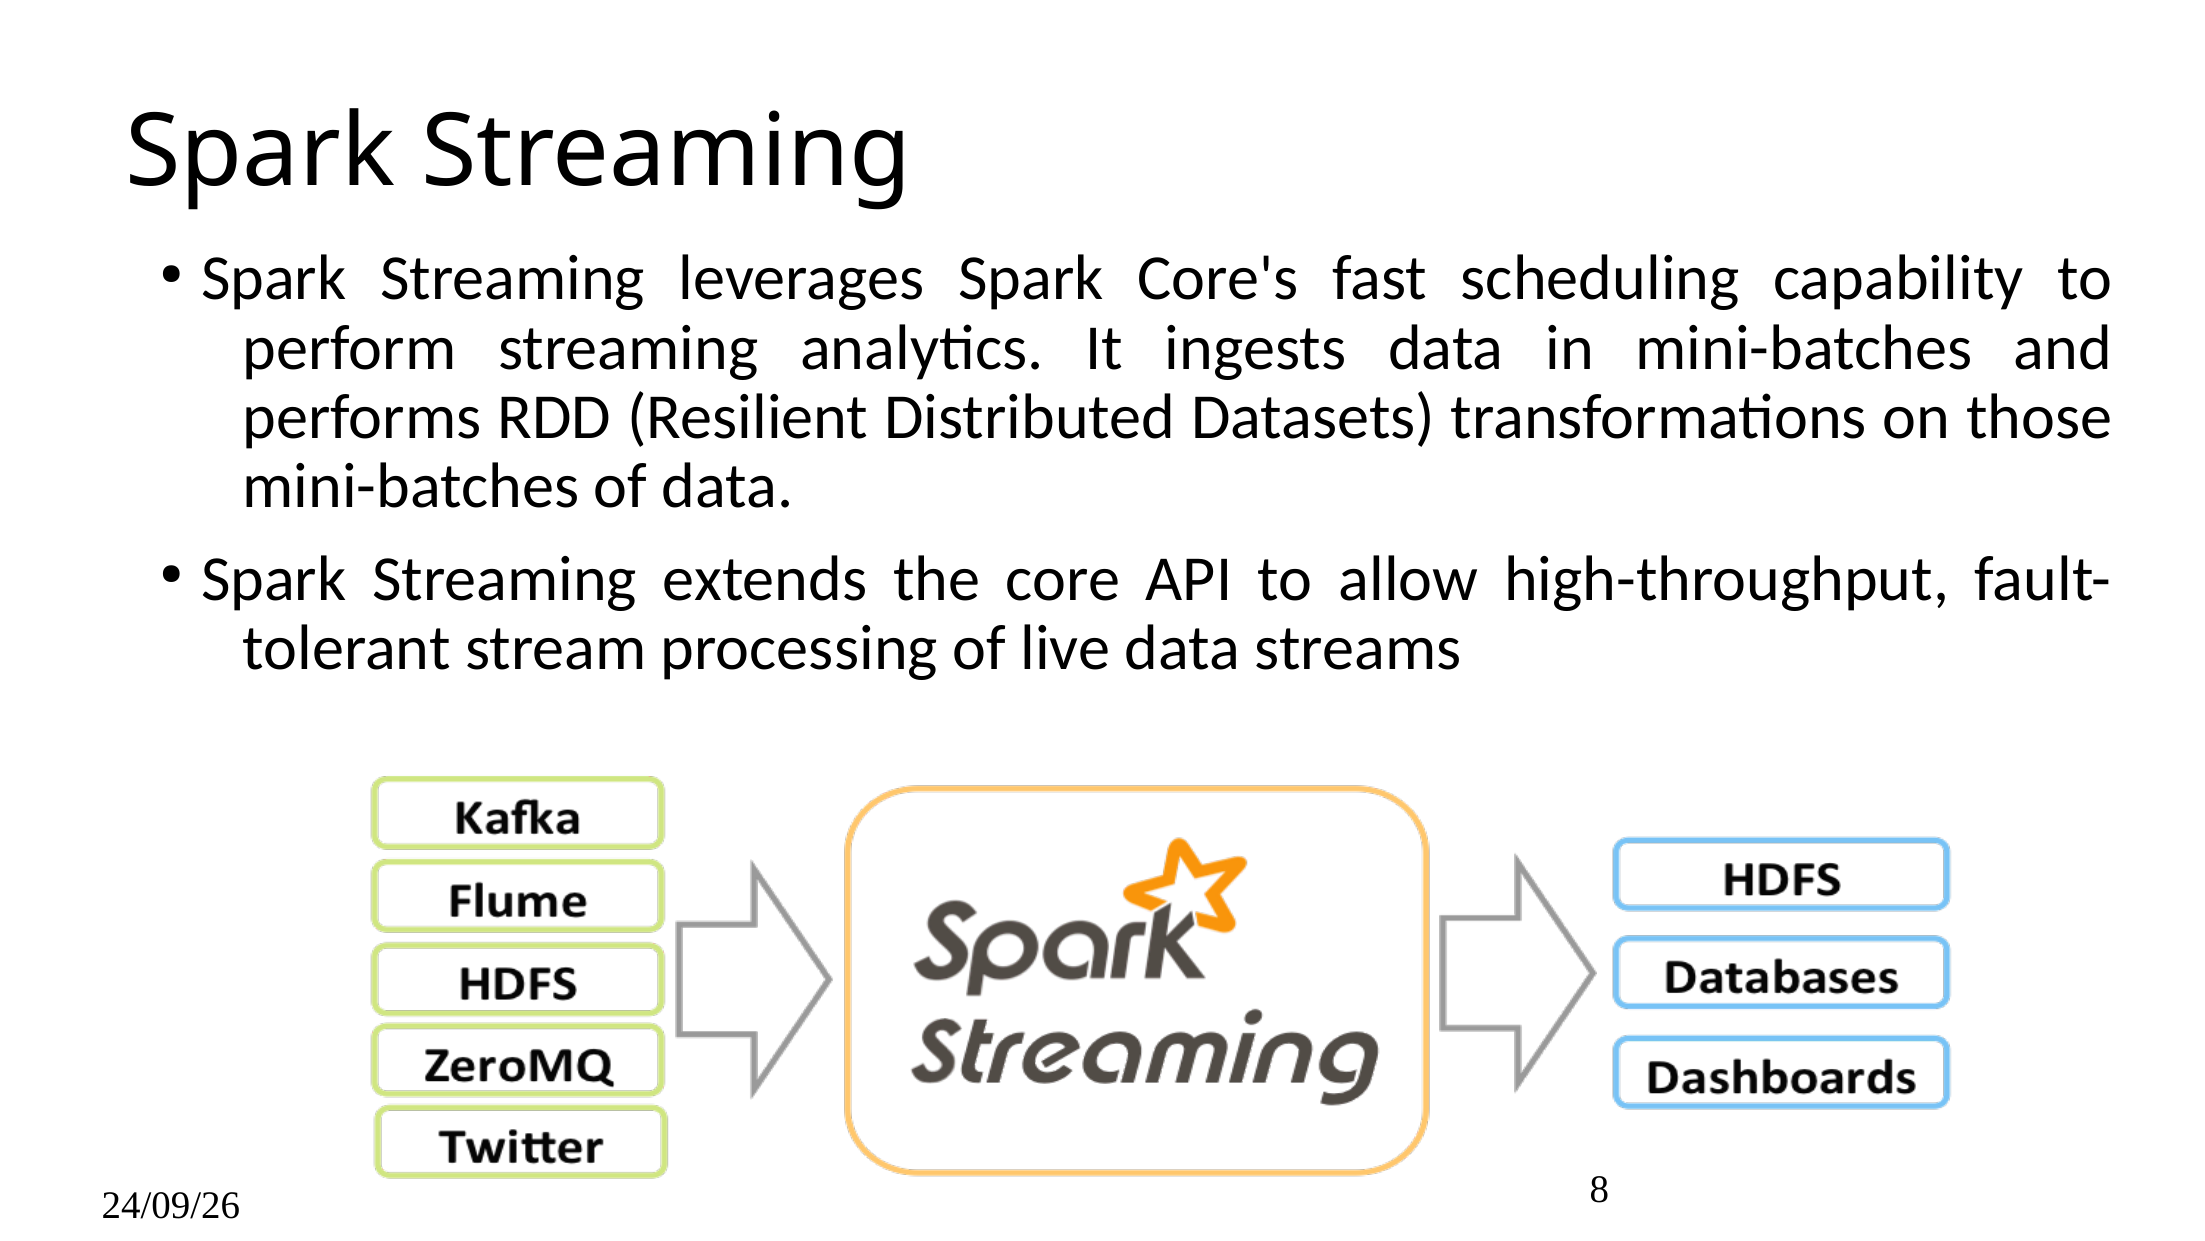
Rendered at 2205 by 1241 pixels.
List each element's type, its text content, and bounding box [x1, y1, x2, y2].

list Spark Streaming leverages Spark Core's fast scheduling capability to perform streaming analytics. It ingests data in mini-batches and performs RDD (Resilient Distributed Datasets) transformations on those mini-batches of data. Spark Streaming extends the core API to allow high-throughput, fault-tolerant stream processing of live data streams [144, 236, 2129, 782]
title Spark Streaming [110, 49, 1985, 257]
picture [358, 763, 1985, 1191]
text_box [1589, 1163, 2104, 1241]
text_box 25-11-2022 [101, 1179, 616, 1241]
